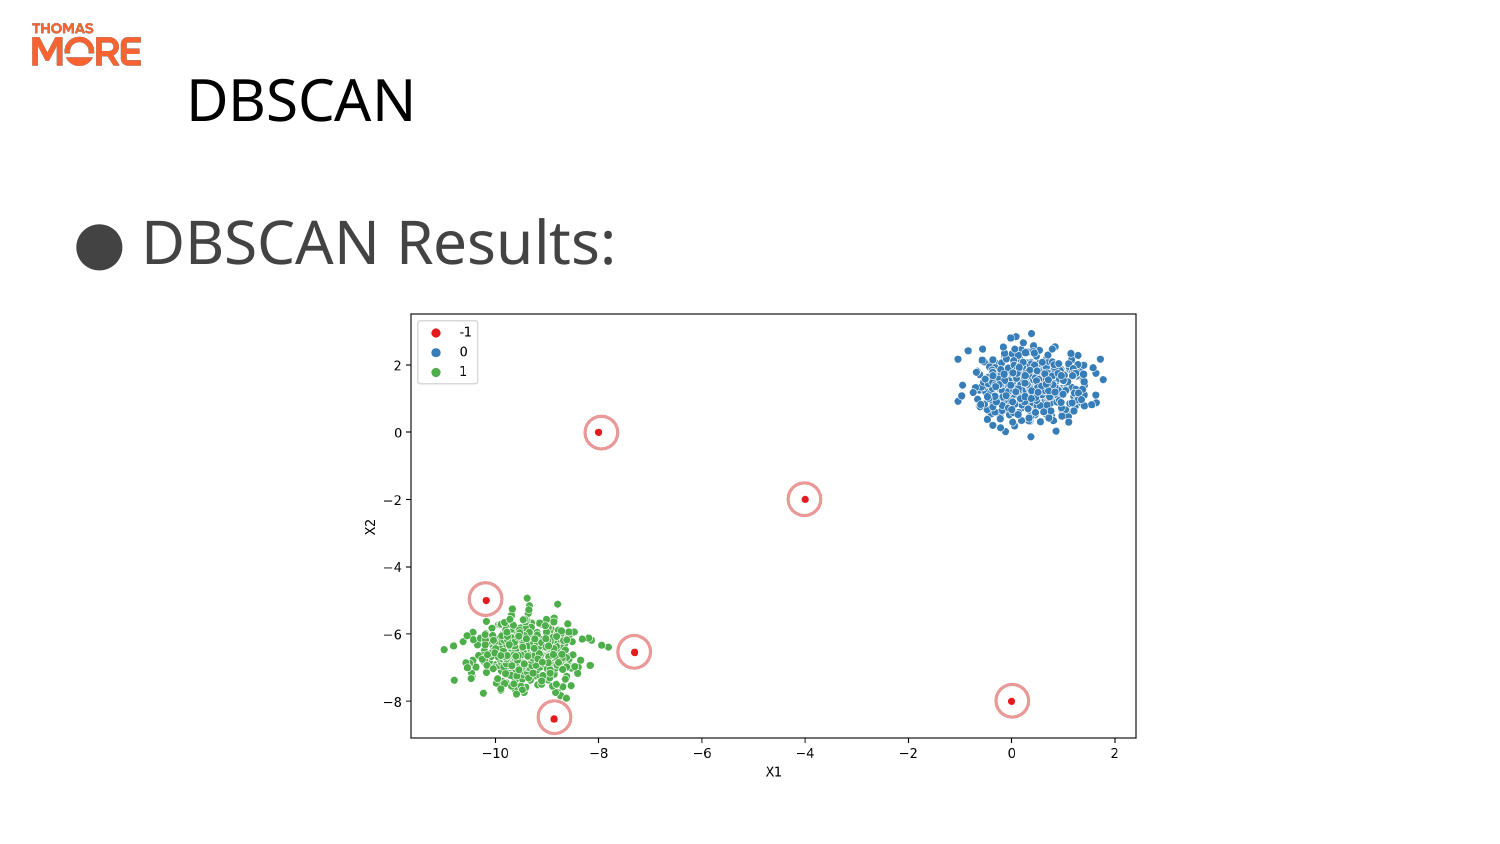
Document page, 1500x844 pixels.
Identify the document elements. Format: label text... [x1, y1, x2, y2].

title DBSCAN [171, 48, 1449, 143]
picture [355, 305, 1145, 788]
list DBSCAN Results: [51, 189, 1476, 750]
picture [22, 13, 151, 76]
